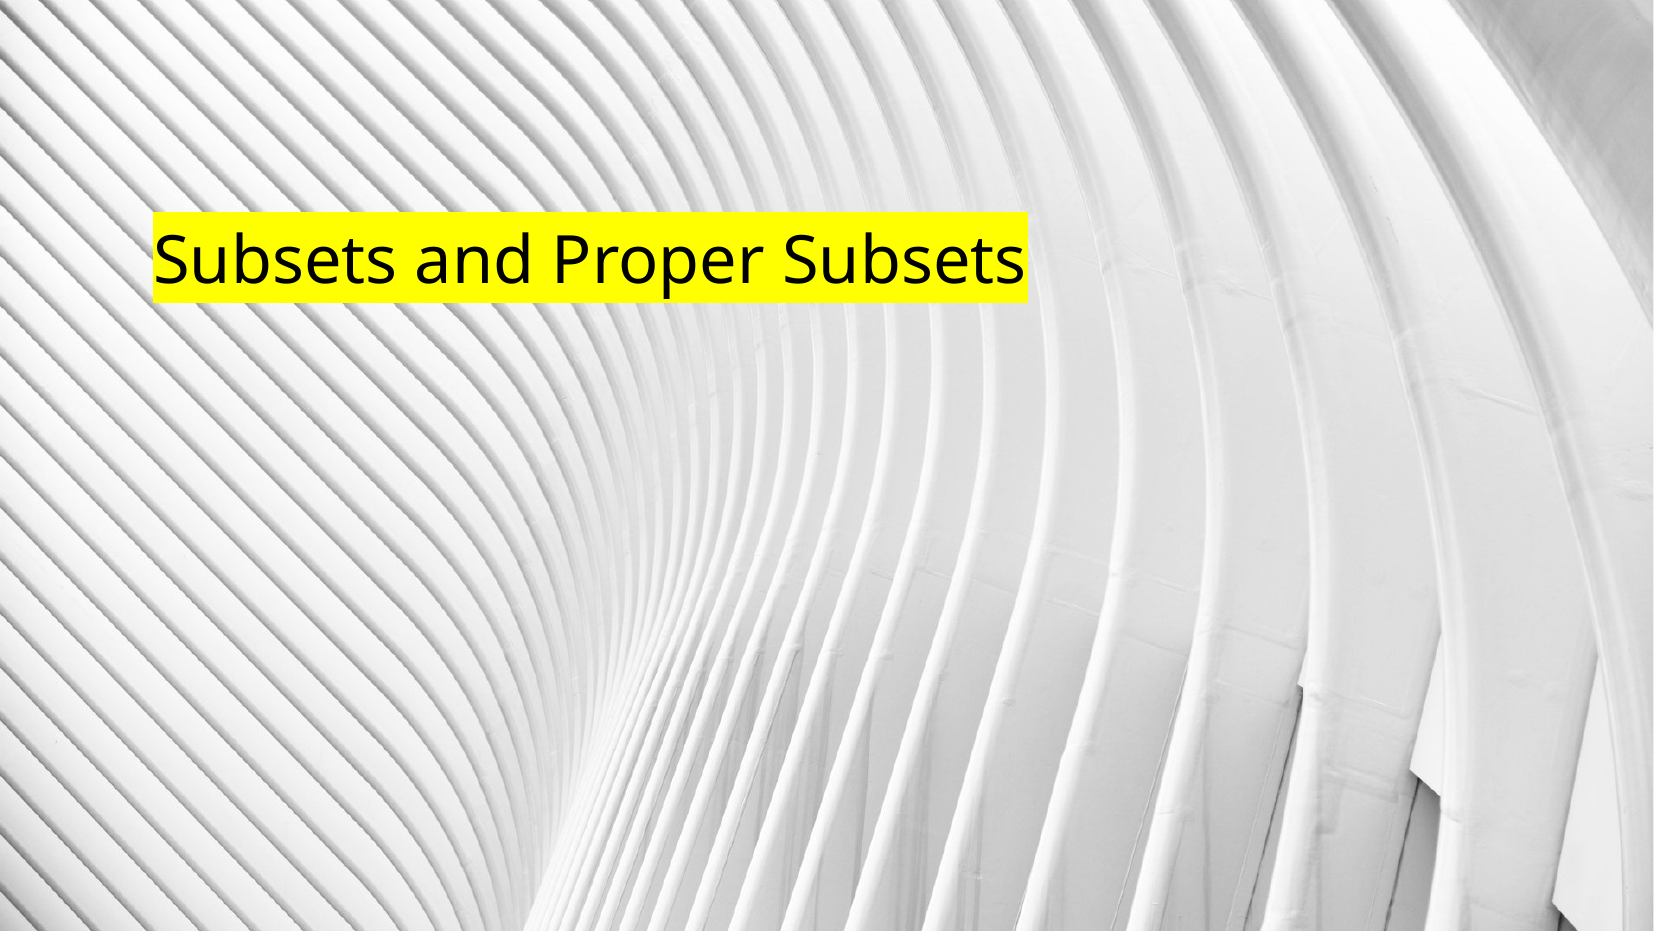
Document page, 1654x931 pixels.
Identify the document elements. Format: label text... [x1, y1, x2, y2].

list Subsets and Proper Subsets [82, 217, 1571, 839]
picture [0, 0, 1654, 931]
